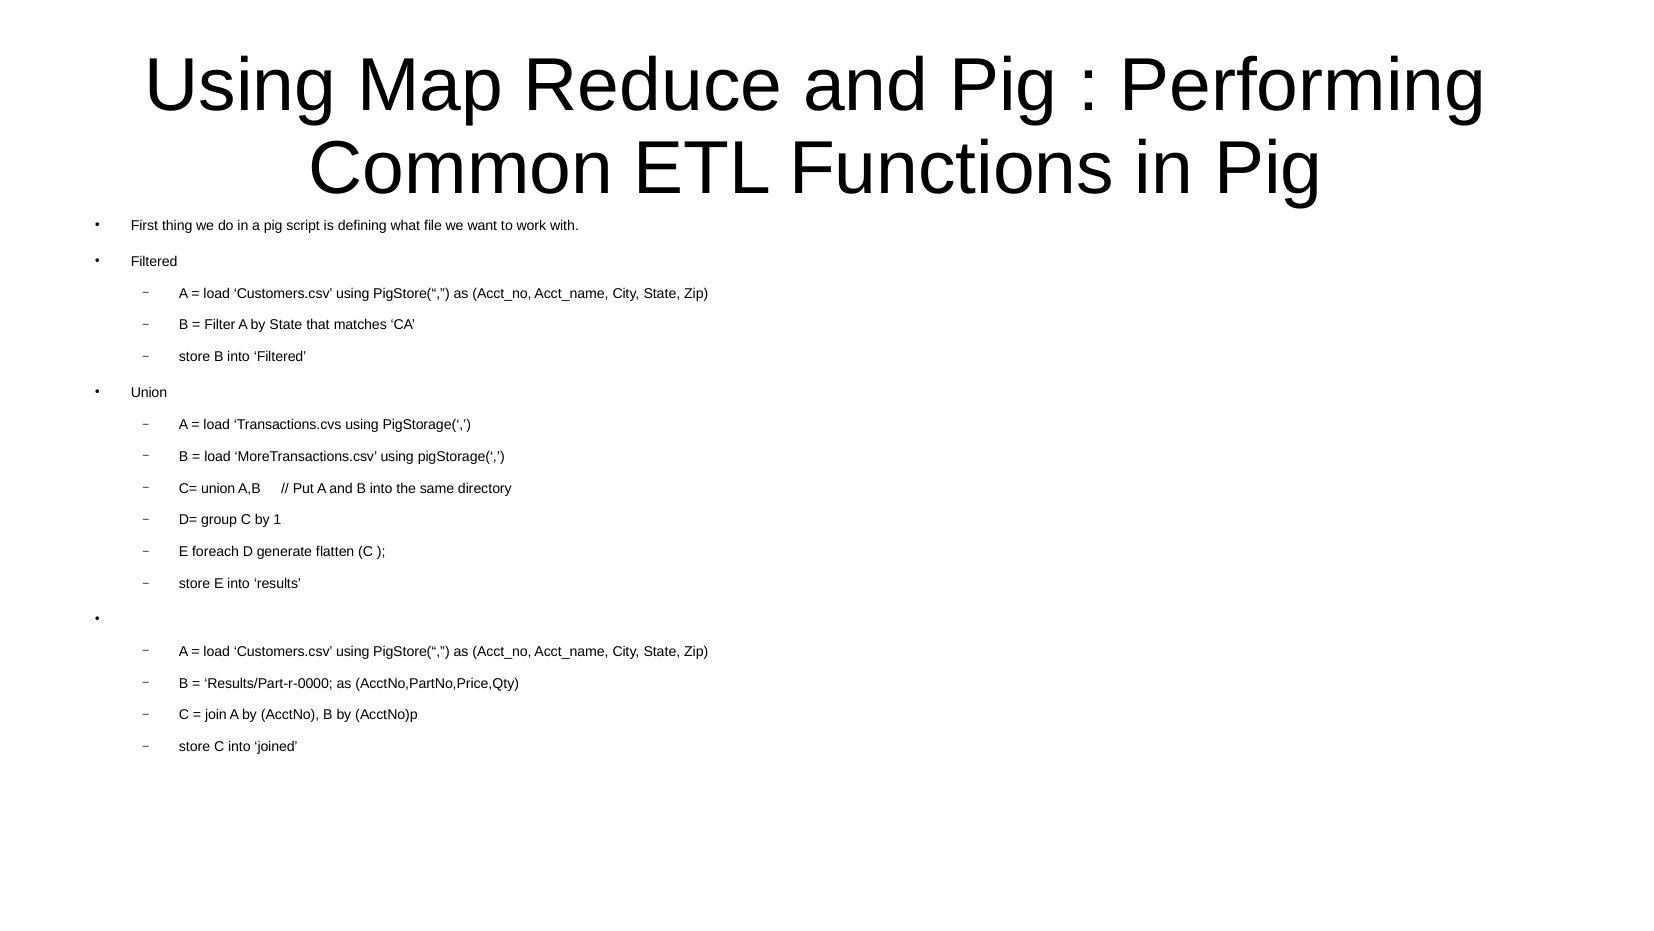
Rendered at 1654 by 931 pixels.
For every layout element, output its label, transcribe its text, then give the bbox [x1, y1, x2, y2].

list First thing we do in a pig script is defining what file we want to work with. Filtered A = load ‘Customers.csv’ using PigStore(“,”) as (Acct_no, Acct_name, City, State, Zip) B = Filter A by State that matches ‘CA’ store B into ‘Filtered’ Union A = load ‘Transactions.cvs using PigStorage(‘,’) B = load ‘MoreTransactions.csv’ using pigStorage(‘,’) C= union A,B // Put A and B into the same directory D= group C by 1 E foreach D generate flatten (C ); store E into ‘results’ A = load ‘Customers.csv’ using PigStore(“,”) as (Acct_no, Acct_name, City, State, Zip) B = ‘Results/Part-r-0000; as (AcctNo,PartNo,Price,Qty) C = join A by (AcctNo), B by (AcctNo)p store C into ‘joined’ [82, 217, 1571, 758]
title Using Map Reduce and Pig : Performing Common ETL Functions in Pig [71, 41, 1561, 211]
